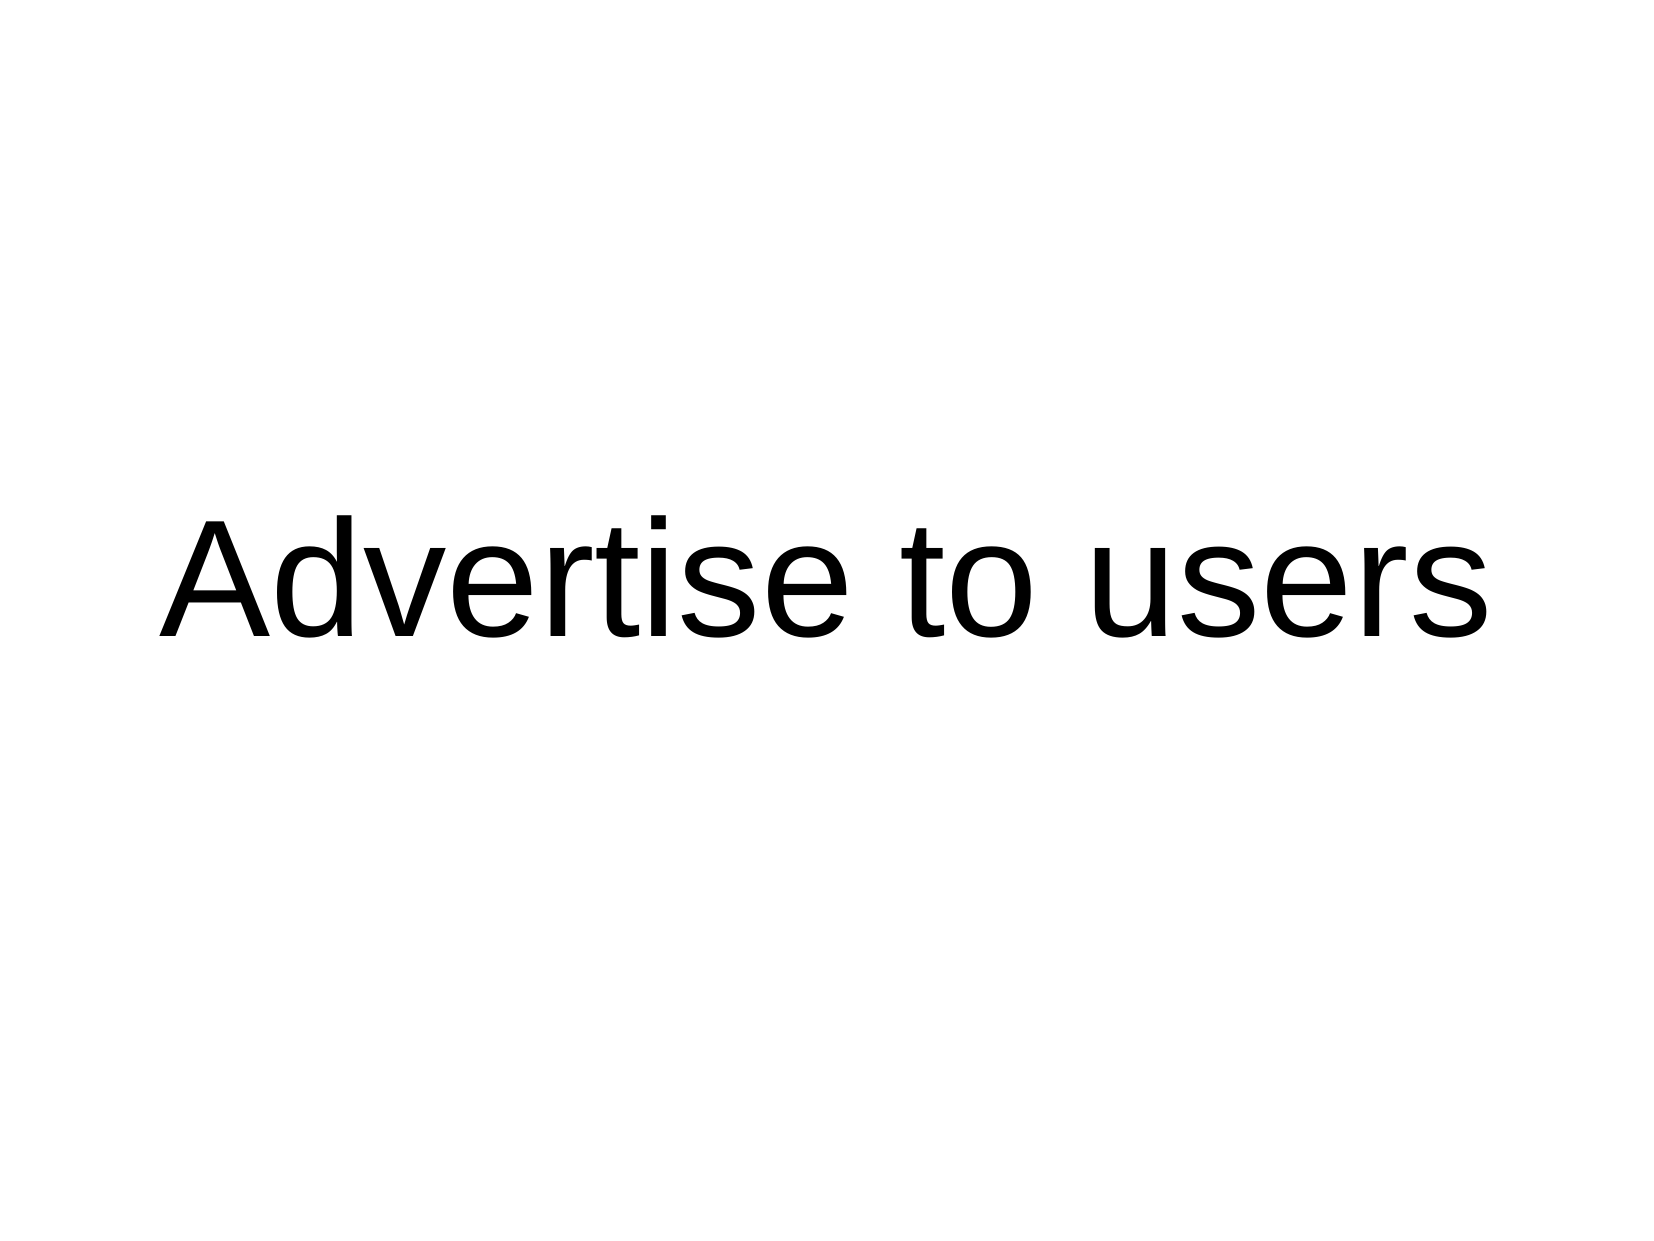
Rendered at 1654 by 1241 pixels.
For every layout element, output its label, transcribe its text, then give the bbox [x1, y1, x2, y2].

subtitle Advertise to users [82, 56, 1571, 1102]
